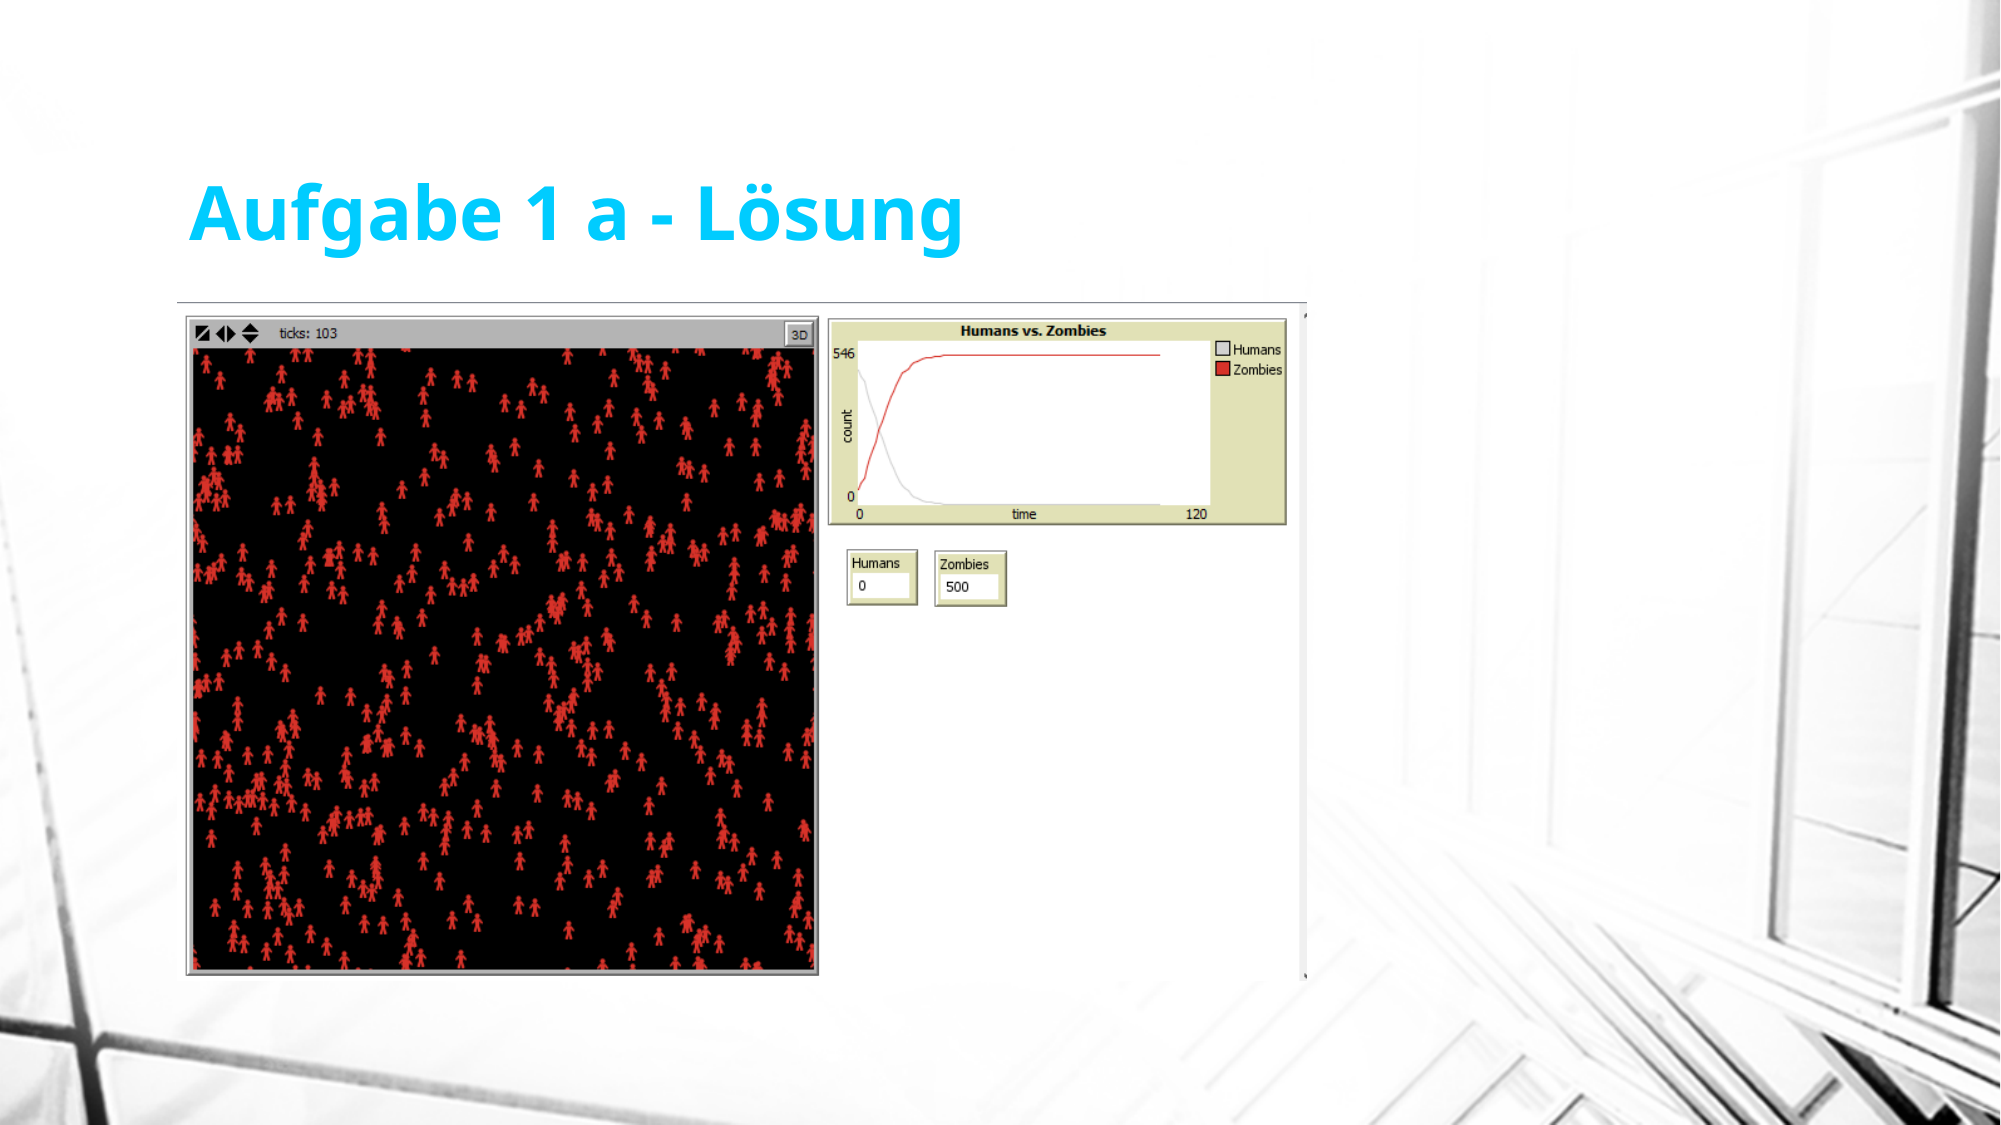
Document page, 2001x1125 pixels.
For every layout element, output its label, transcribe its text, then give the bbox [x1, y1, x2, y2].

title Aufgabe 1 a - Lösung [174, 87, 1831, 263]
picture [0, 0, 2001, 1125]
